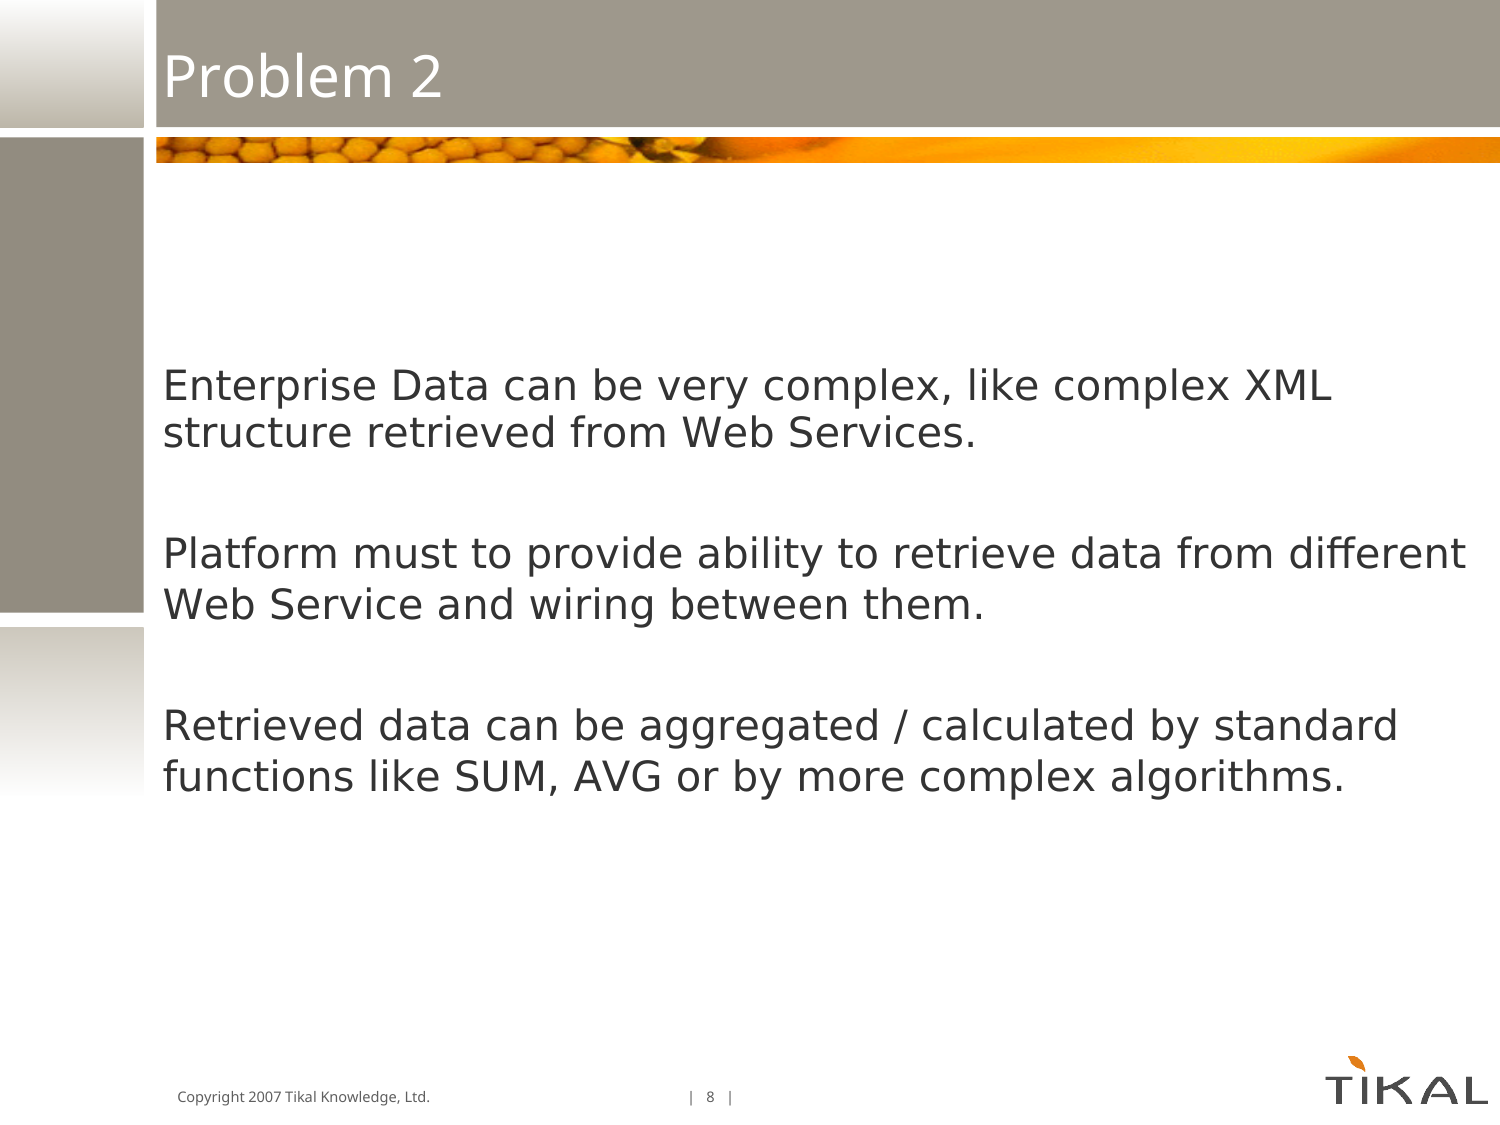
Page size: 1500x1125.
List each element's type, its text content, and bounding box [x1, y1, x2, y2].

title Problem 2 [162, 32, 1449, 117]
subtitle Enterprise Data can be very complex, like complex XML structure retrieved from Web Services. Platform must to provide ability to retrieve data from different Web Service and wiring between them. Retrieved data can be aggregated / calculated by standard functions like SUM, AVG or by more complex algorithms. [162, 194, 1474, 1030]
picture [156, 137, 1500, 163]
picture [1312, 1034, 1500, 1125]
